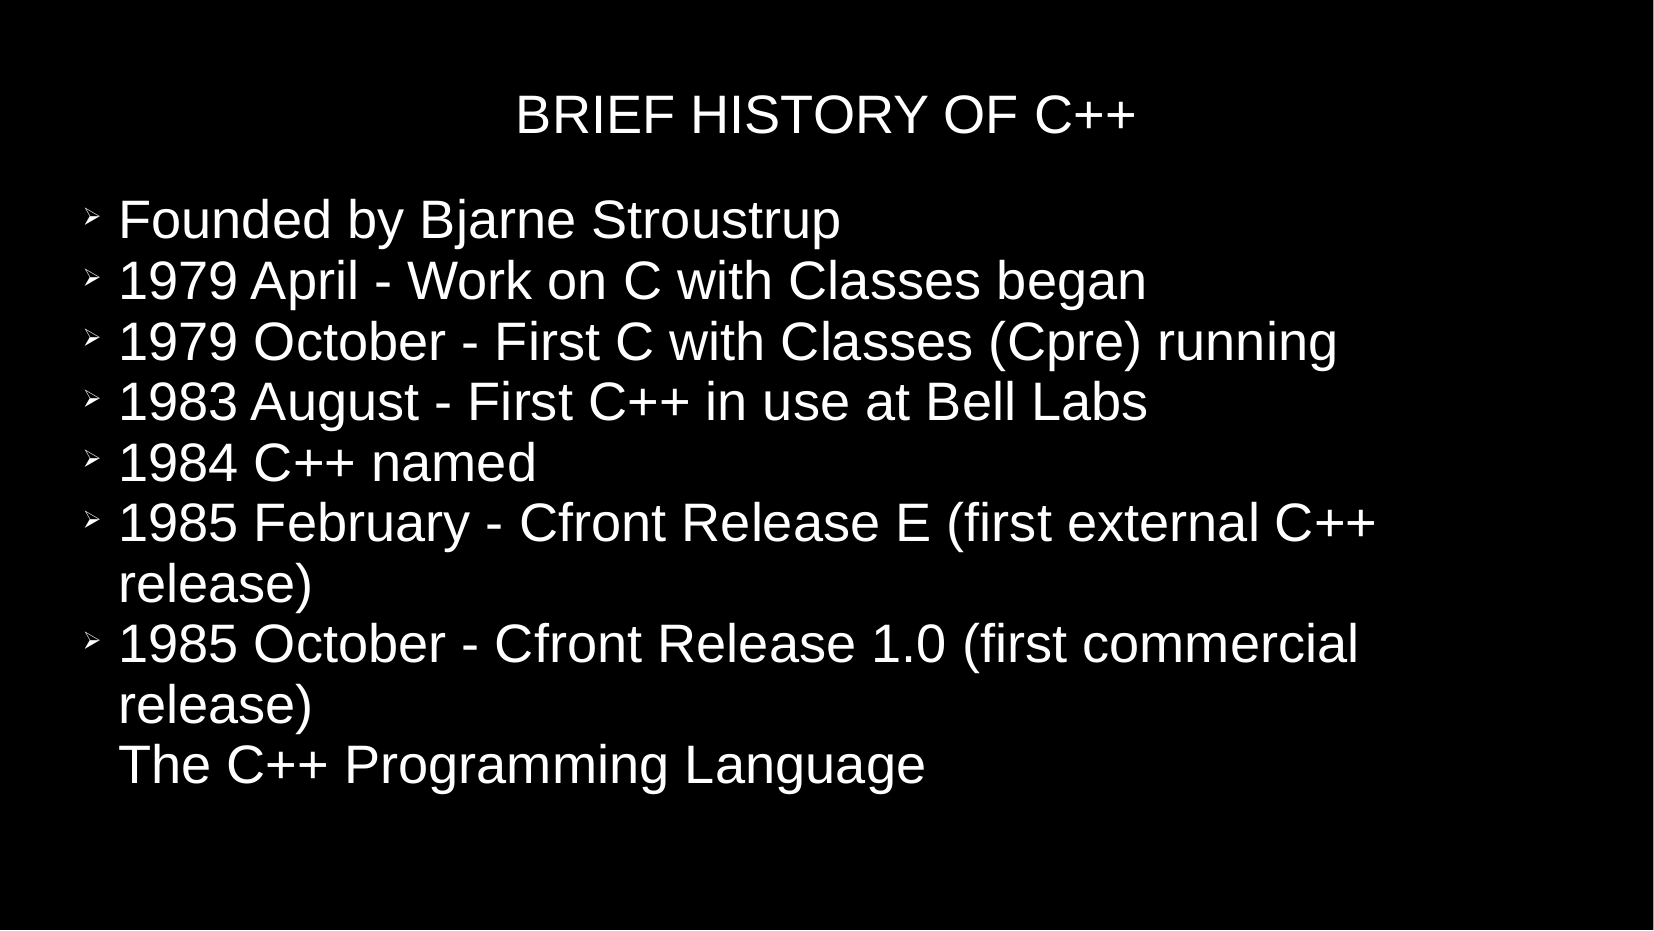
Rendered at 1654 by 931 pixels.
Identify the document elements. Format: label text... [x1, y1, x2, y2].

subtitle Founded by Bjarne Stroustrup 1979 April - Work on C with Classes began 1979 October - First C with Classes (Cpre) running 1983 August - First C++ in use at Bell Labs 1984 C++ named 1985 February - Cfront Release E (first external C++ release) 1985 October - Cfront Release 1.0 (first commercial release) The C++ Programming Language [82, 189, 1571, 856]
title BRIEF HISTORY OF C++ [82, 37, 1571, 189]
